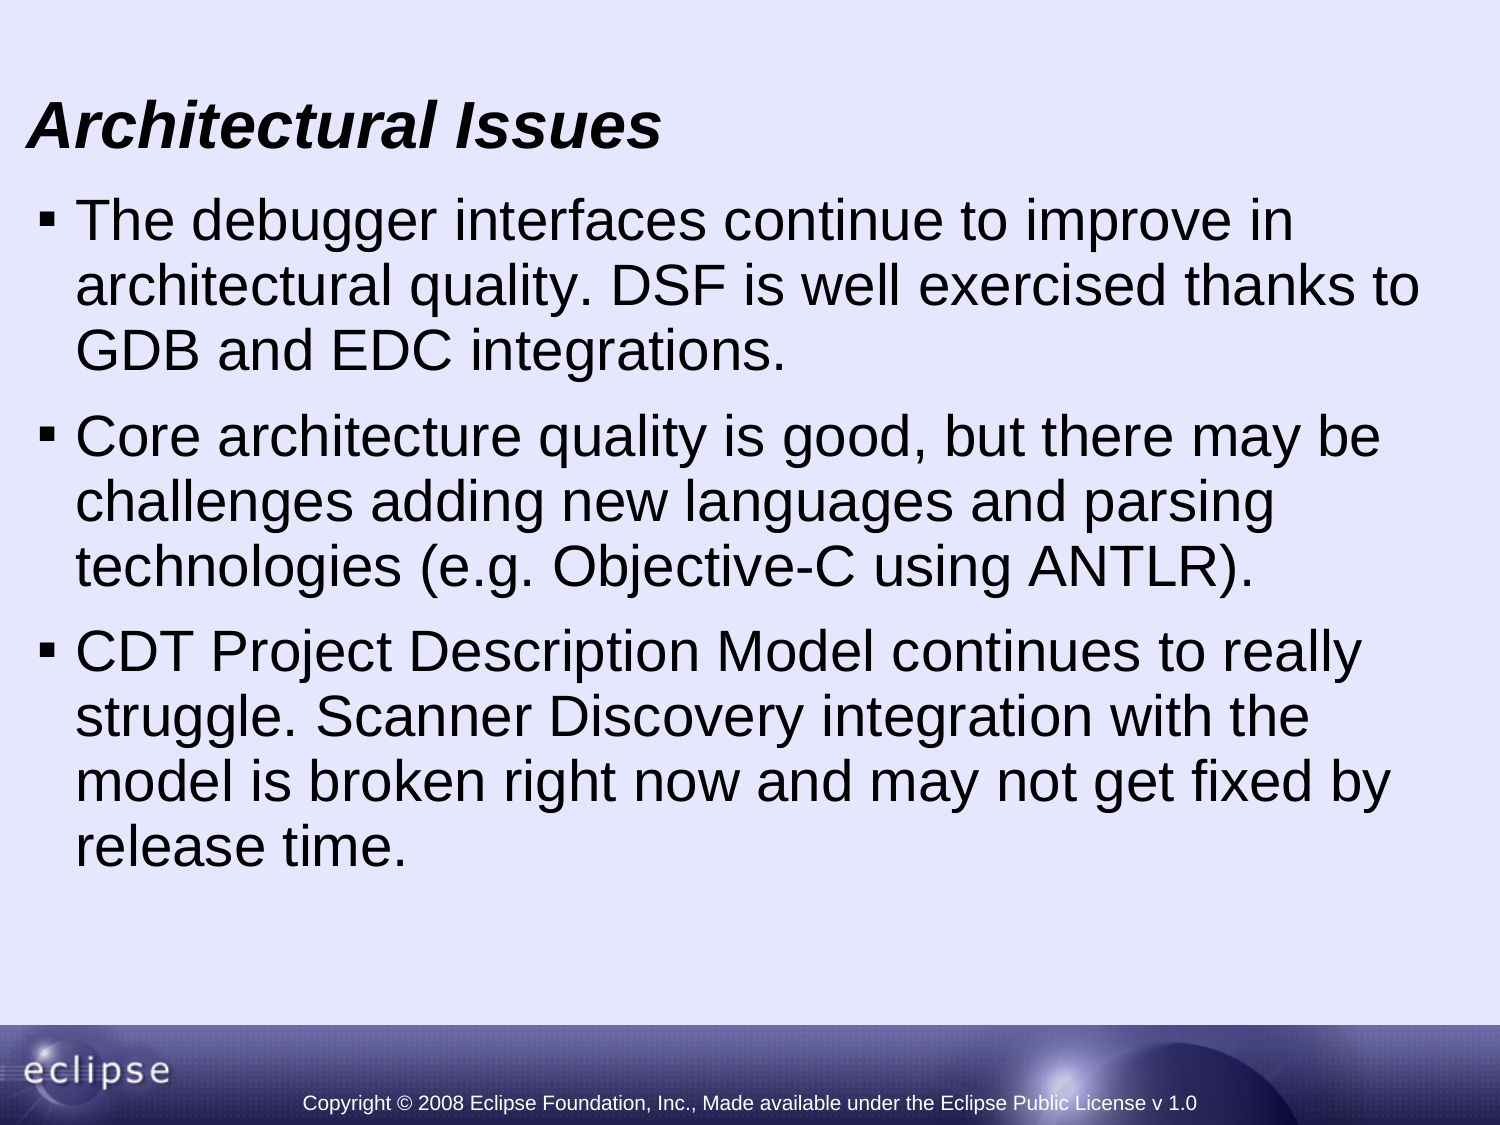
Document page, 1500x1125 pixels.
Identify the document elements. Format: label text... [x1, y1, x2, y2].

list The debugger interfaces continue to improve in architectural quality. DSF is well exercised thanks to GDB and EDC integrations. Core architecture quality is good, but there may be challenges adding new languages and parsing technologies (e.g. Objective-C using ANTLR). CDT Project Description Model continues to really struggle. Scanner Discovery integration with the model is broken right now and may not get fixed by release time. [37, 187, 1463, 1021]
title Architectural Issues [26, 84, 1474, 172]
picture [0, 1025, 1500, 1125]
